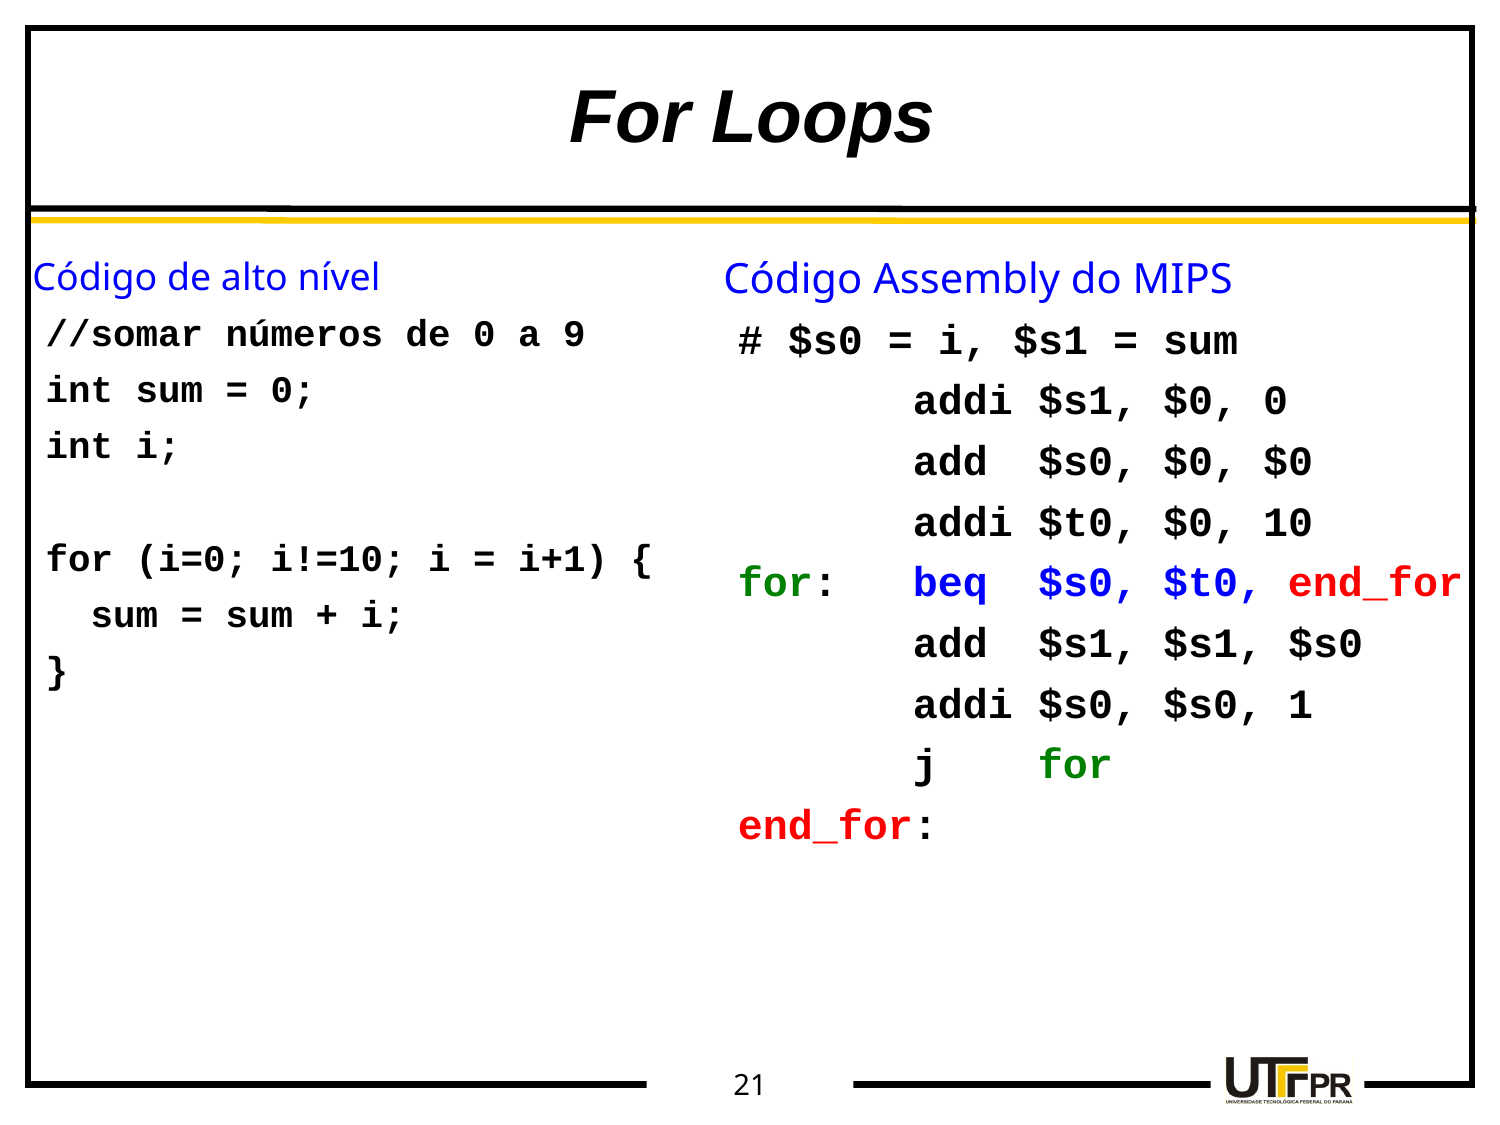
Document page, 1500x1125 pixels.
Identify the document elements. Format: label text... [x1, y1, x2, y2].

title For Loops [29, 29, 1477, 207]
text_box Código de alto nível //somar números de 0 a 9 int sum = 0; int i; for (i=0; i!=10; i = i+1) { sum = sum + i; } [17, 249, 821, 938]
picture [1225, 1057, 1353, 1104]
text_box Código Assembly do MIPS # $s0 = i, $s1 = sum addi $s1, $0, 0 add $s0, $0, $0 addi $t0, $0, 10 for: beq $s0, $t0, end_for add $s1, $s1, $s0 addi $s0, $s0, 1 j for end_for: [708, 249, 1495, 925]
